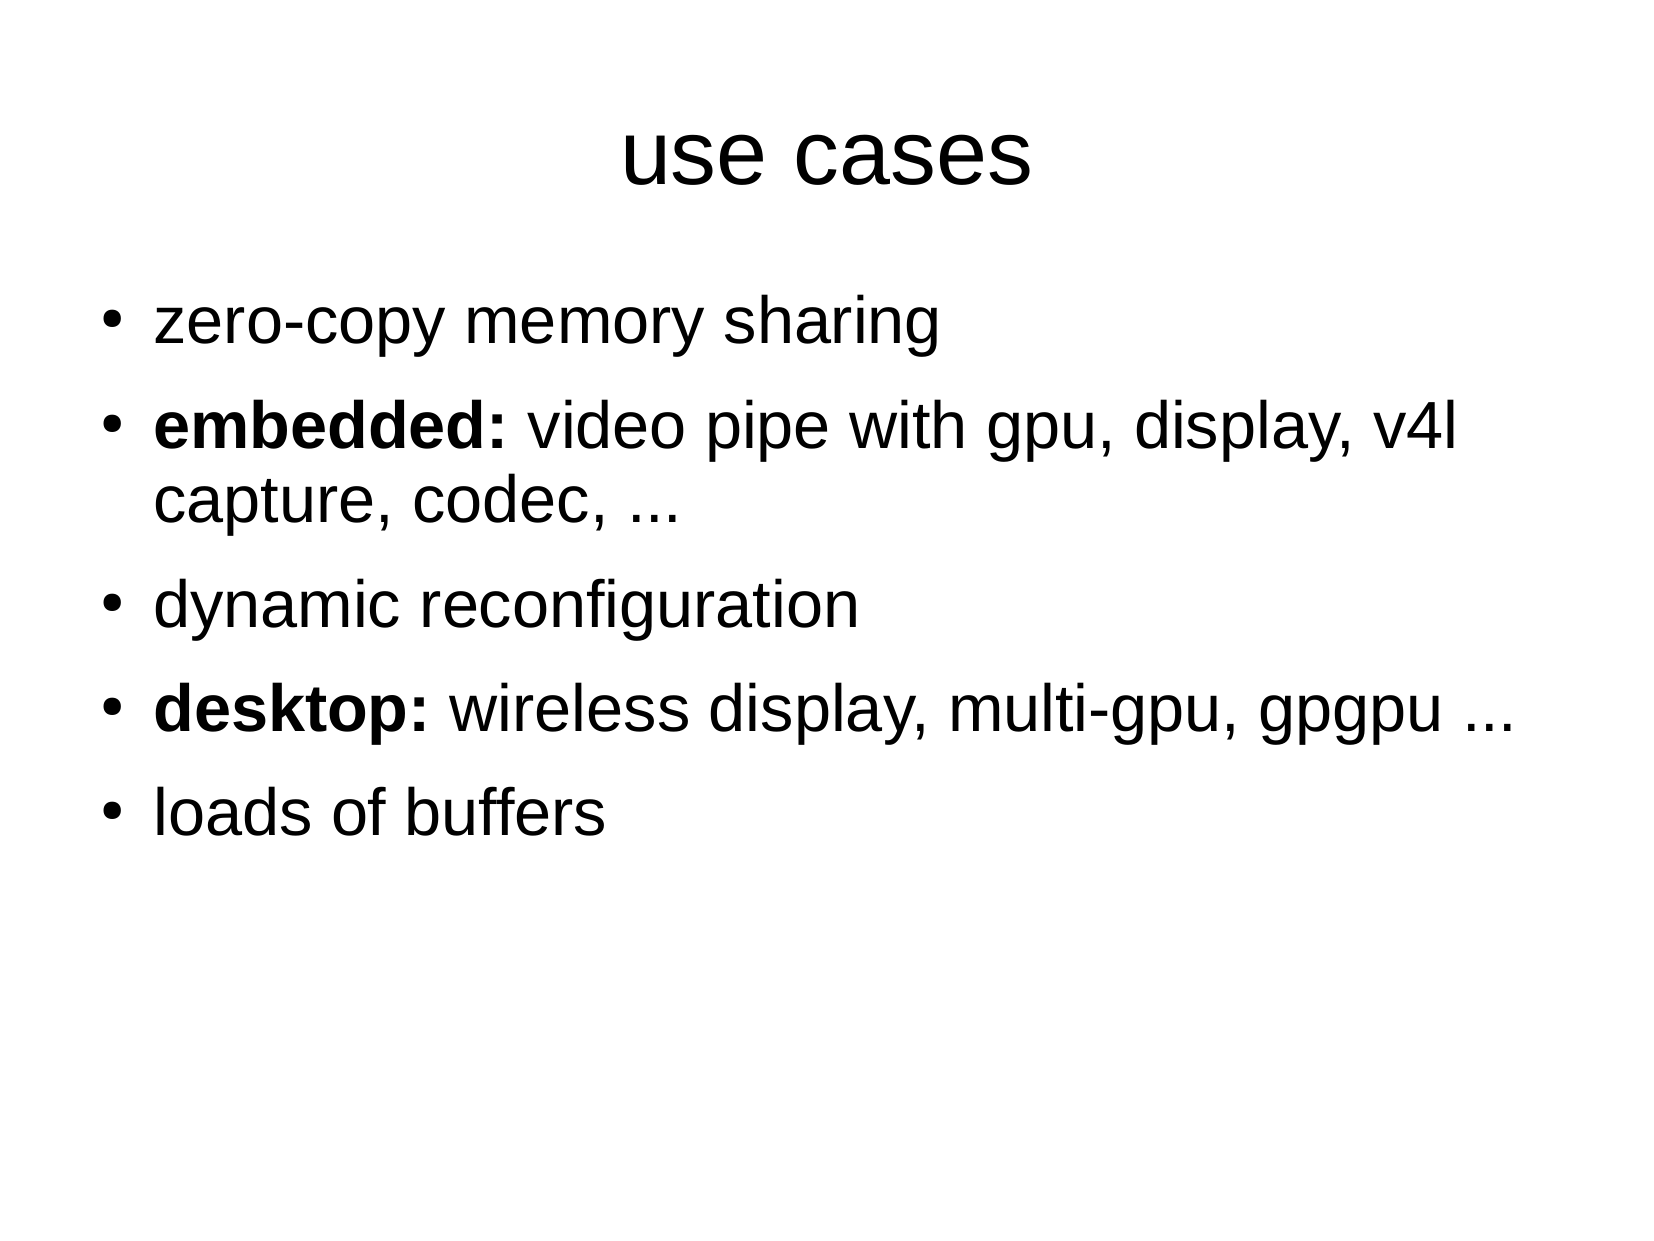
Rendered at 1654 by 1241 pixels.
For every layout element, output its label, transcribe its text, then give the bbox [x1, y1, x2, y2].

list zero-copy memory sharing embedded: video pipe with gpu, display, v4l capture, codec, ... dynamic reconfiguration desktop: wireless display, multi-gpu, gpgpu ... loads of buffers [82, 283, 1571, 1102]
title use cases [82, 49, 1571, 257]
